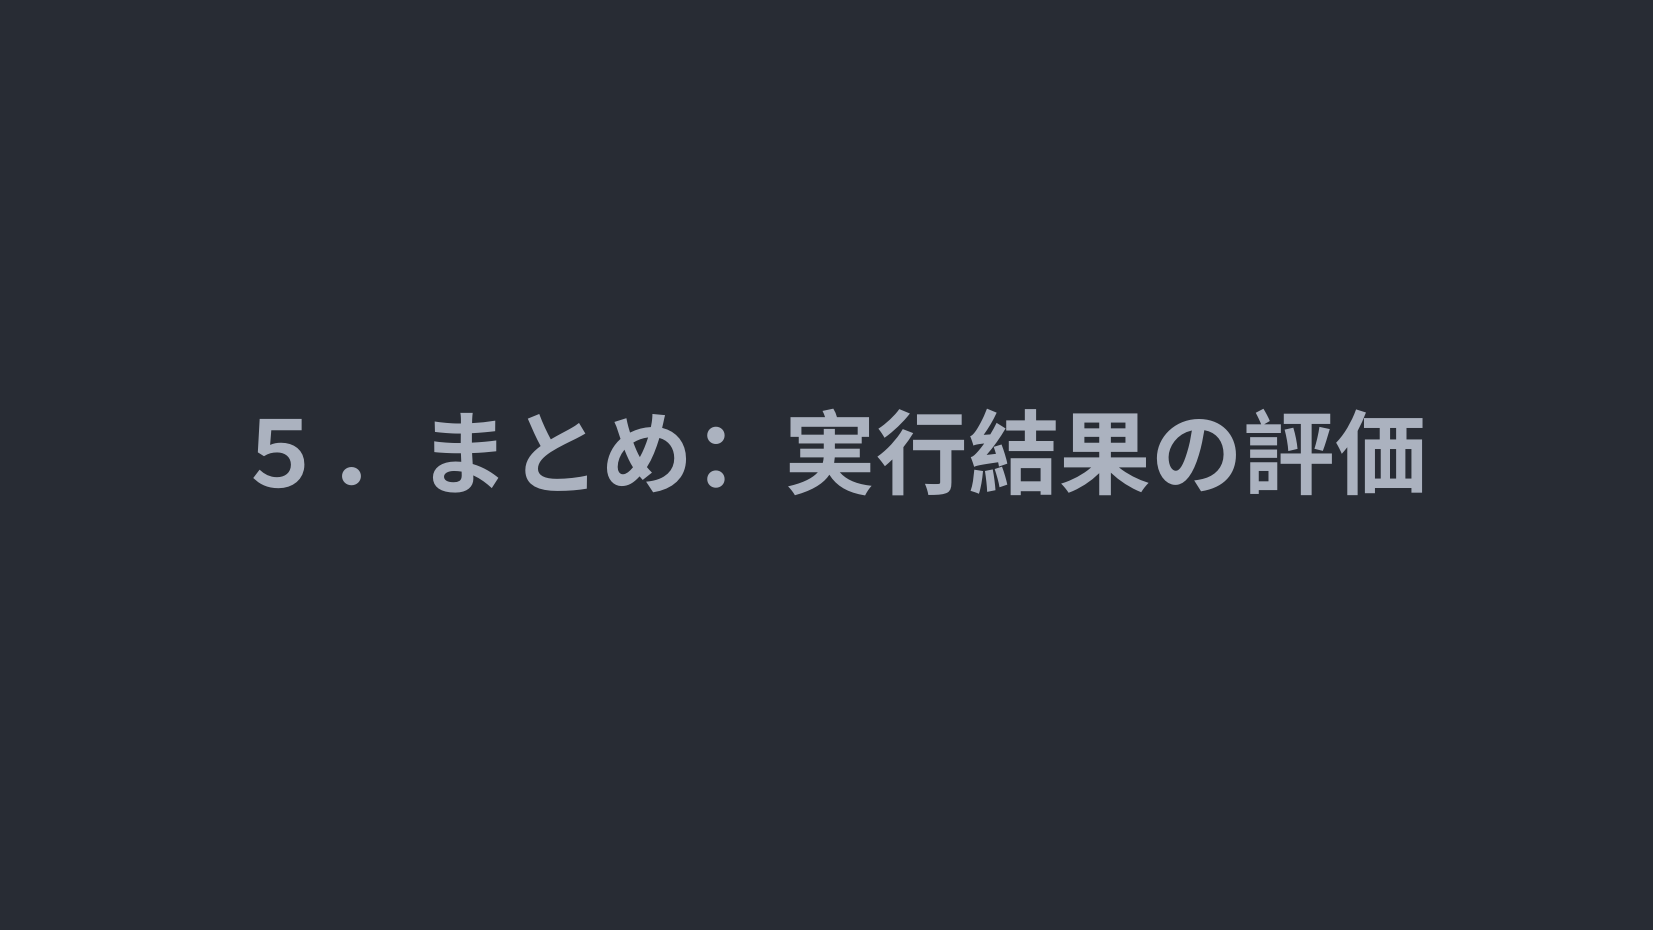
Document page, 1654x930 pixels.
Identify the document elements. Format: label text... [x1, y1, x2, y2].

title ５．まとめ：実行結果の評価 [87, 369, 1576, 526]
